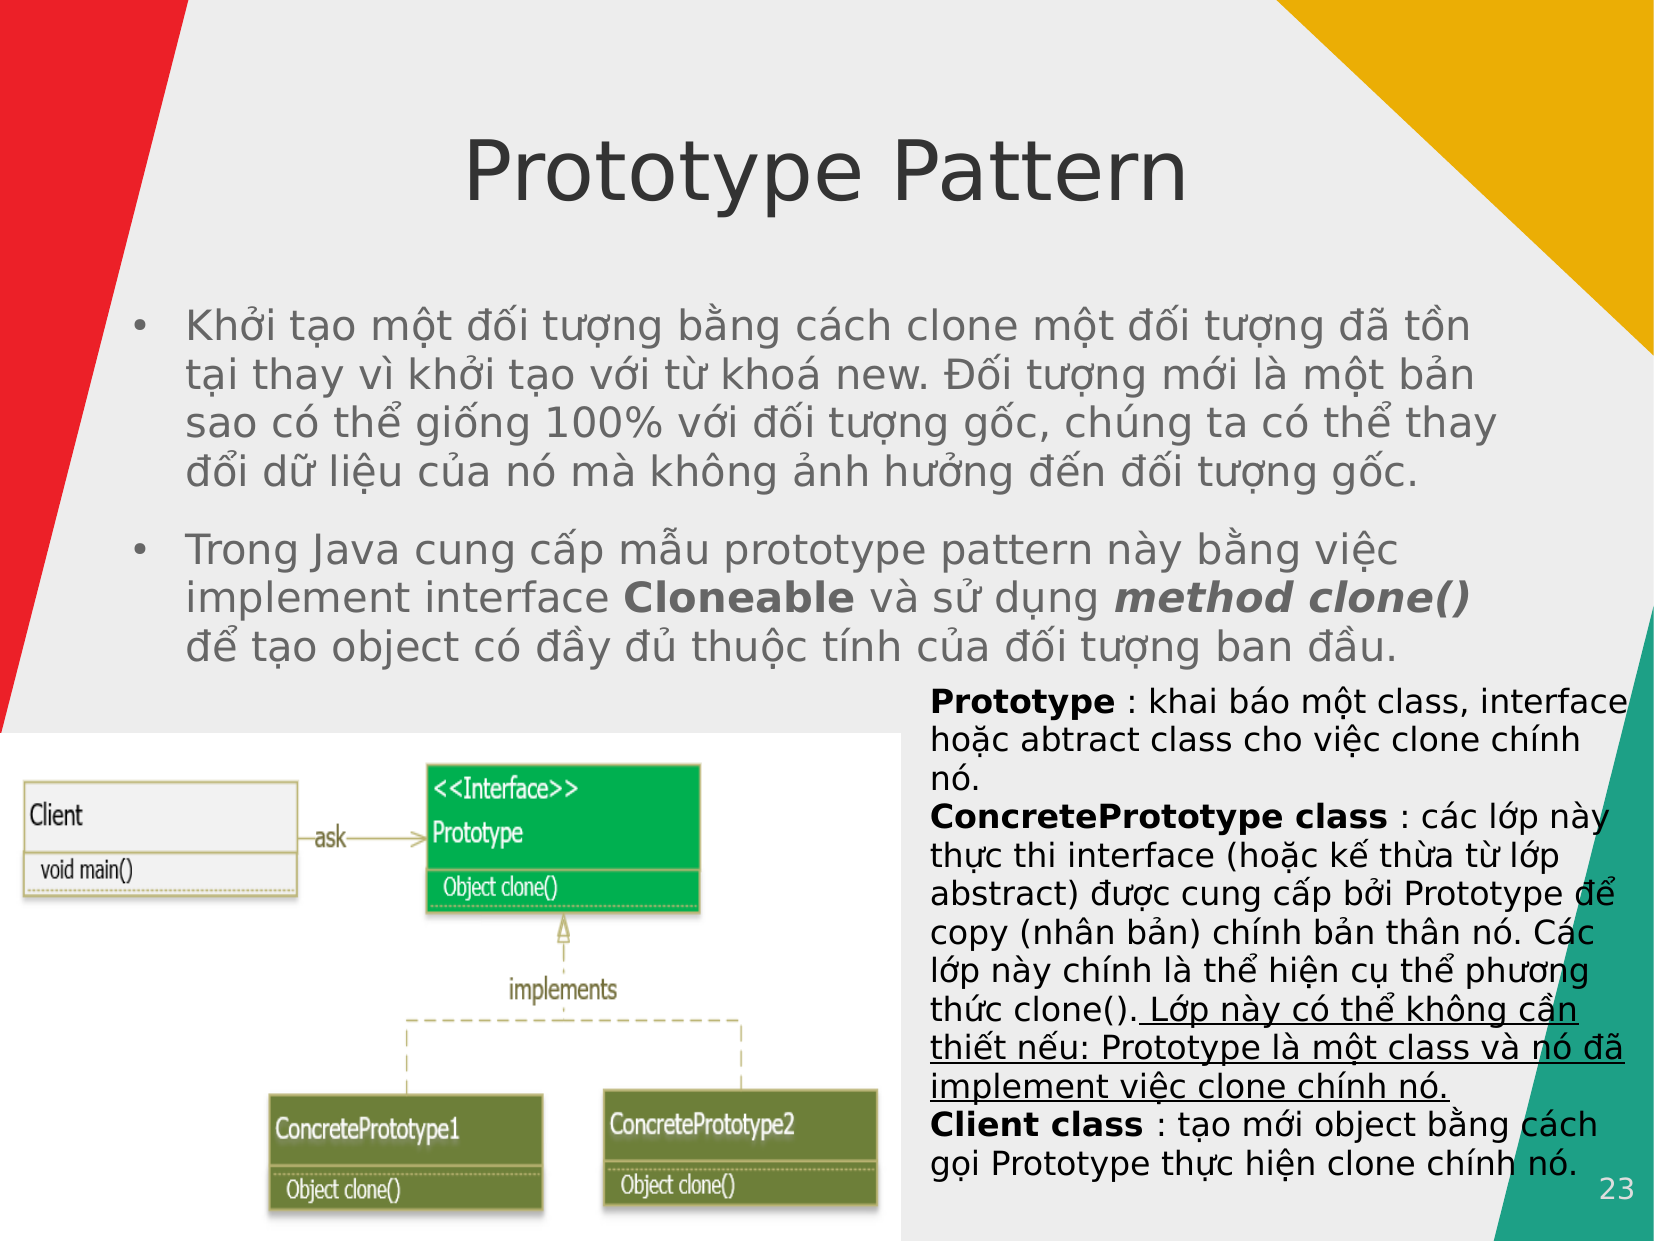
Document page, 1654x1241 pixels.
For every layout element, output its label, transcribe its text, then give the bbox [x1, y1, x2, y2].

picture [0, 733, 901, 1241]
list Khởi tạo một đối tượng bằng cách clone một đối tượng đã tồn tại thay vì khởi tạo với từ khoá new. Đối tượng mới là một bản sao có thể giống 100% với đối tượng gốc, chúng ta có thể thay đổi dữ liệu của nó mà không ảnh hưởng đến đối tượng gốc. Trong Java cung cấp mẫu prototype pattern này bằng việc implement interface Cloneable và sử dụng method clone() để tạo object có đầy đủ thuộc tính của đối tượng ban đầu. [114, 302, 1539, 1033]
title Prototype Pattern [114, 73, 1539, 271]
text_box Prototype : khai báo một class, interface hoặc abtract class cho việc clone chính nó. ConcretePrototype class : các lớp này thực thi interface (hoặc kế thừa từ lớp abstract) được cung cấp bởi Prototype để copy (nhân bản) chính bản thân nó. Các lớp này chính là thể hiện cụ thể phương thức clone(). Lớp này có thể không cần thiết nếu: Prototype là một class và nó đã implement việc clone chính nó. Client class : tạo mới object bằng cách gọi Prototype thực hiện clone chính nó. [915, 675, 1654, 1191]
